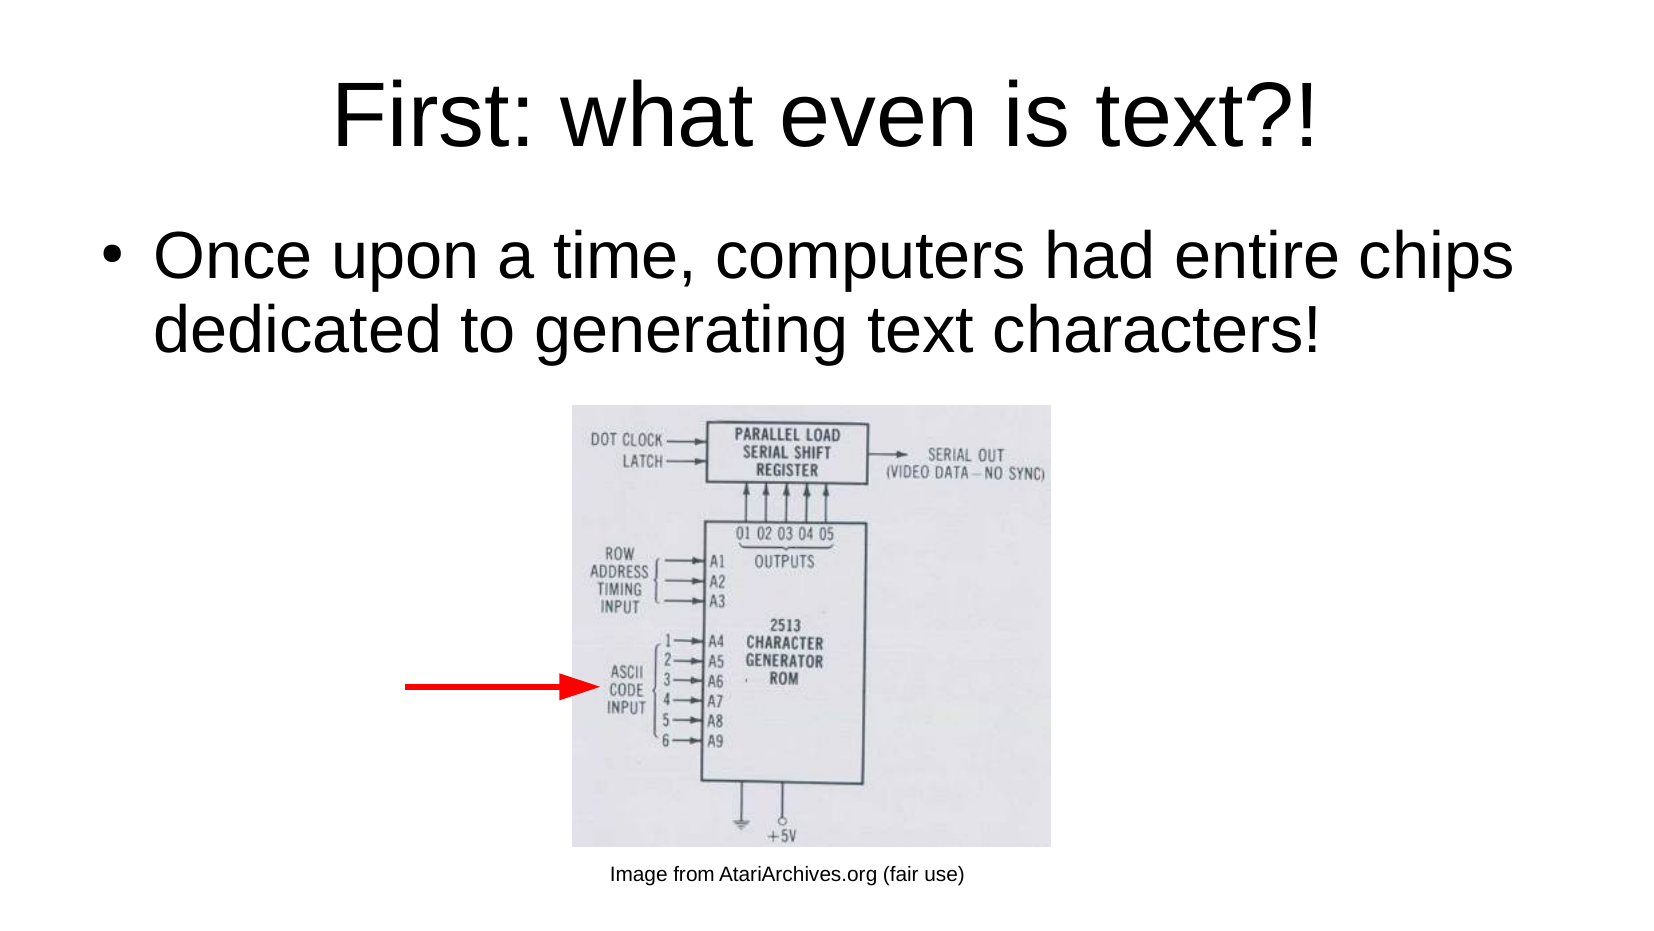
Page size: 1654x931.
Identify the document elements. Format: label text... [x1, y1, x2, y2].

title First: what even is text?! [82, 37, 1571, 193]
text_box Image from AtariArchives.org (fair use) [525, 855, 1051, 901]
list Once upon a time, computers had entire chips dedicated to generating text characters! [82, 217, 1571, 758]
picture [572, 405, 1051, 847]
